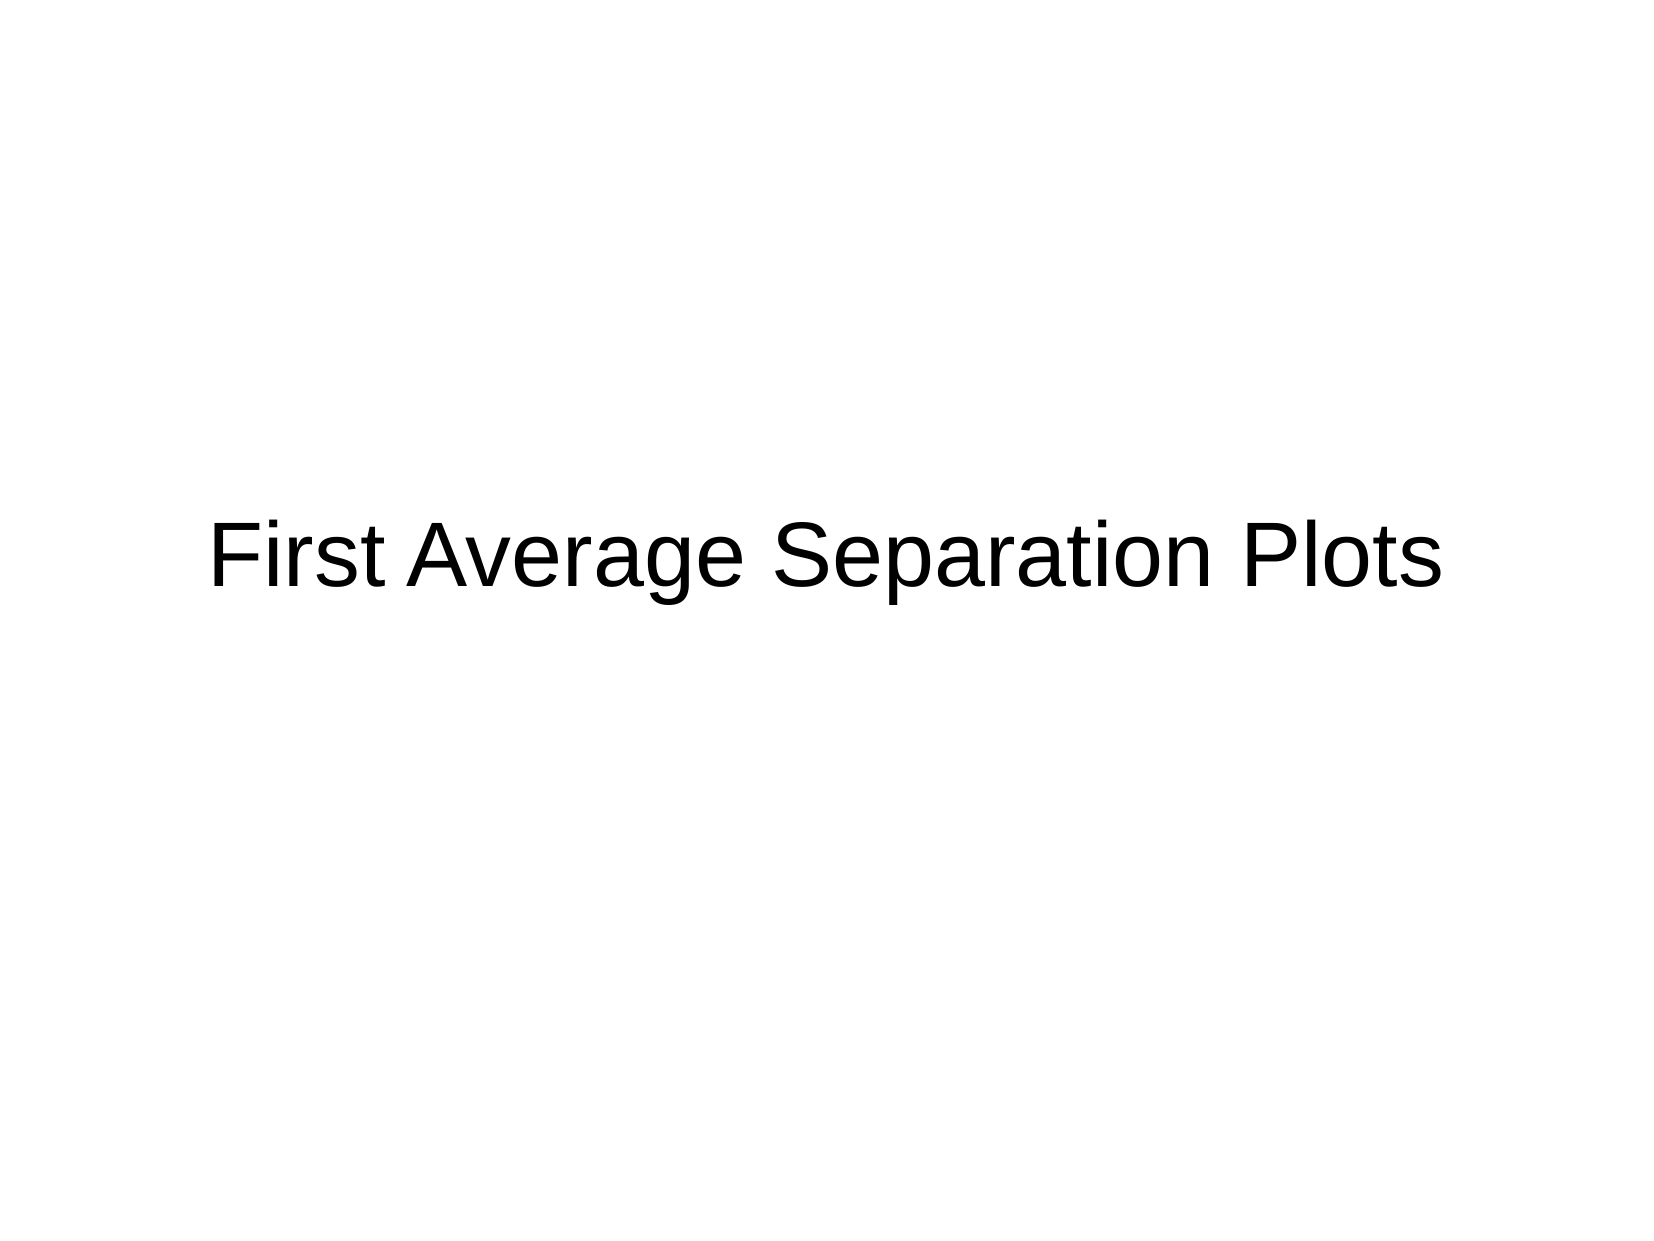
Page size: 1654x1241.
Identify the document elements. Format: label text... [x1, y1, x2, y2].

title First Average Separation Plots [82, 451, 1571, 659]
